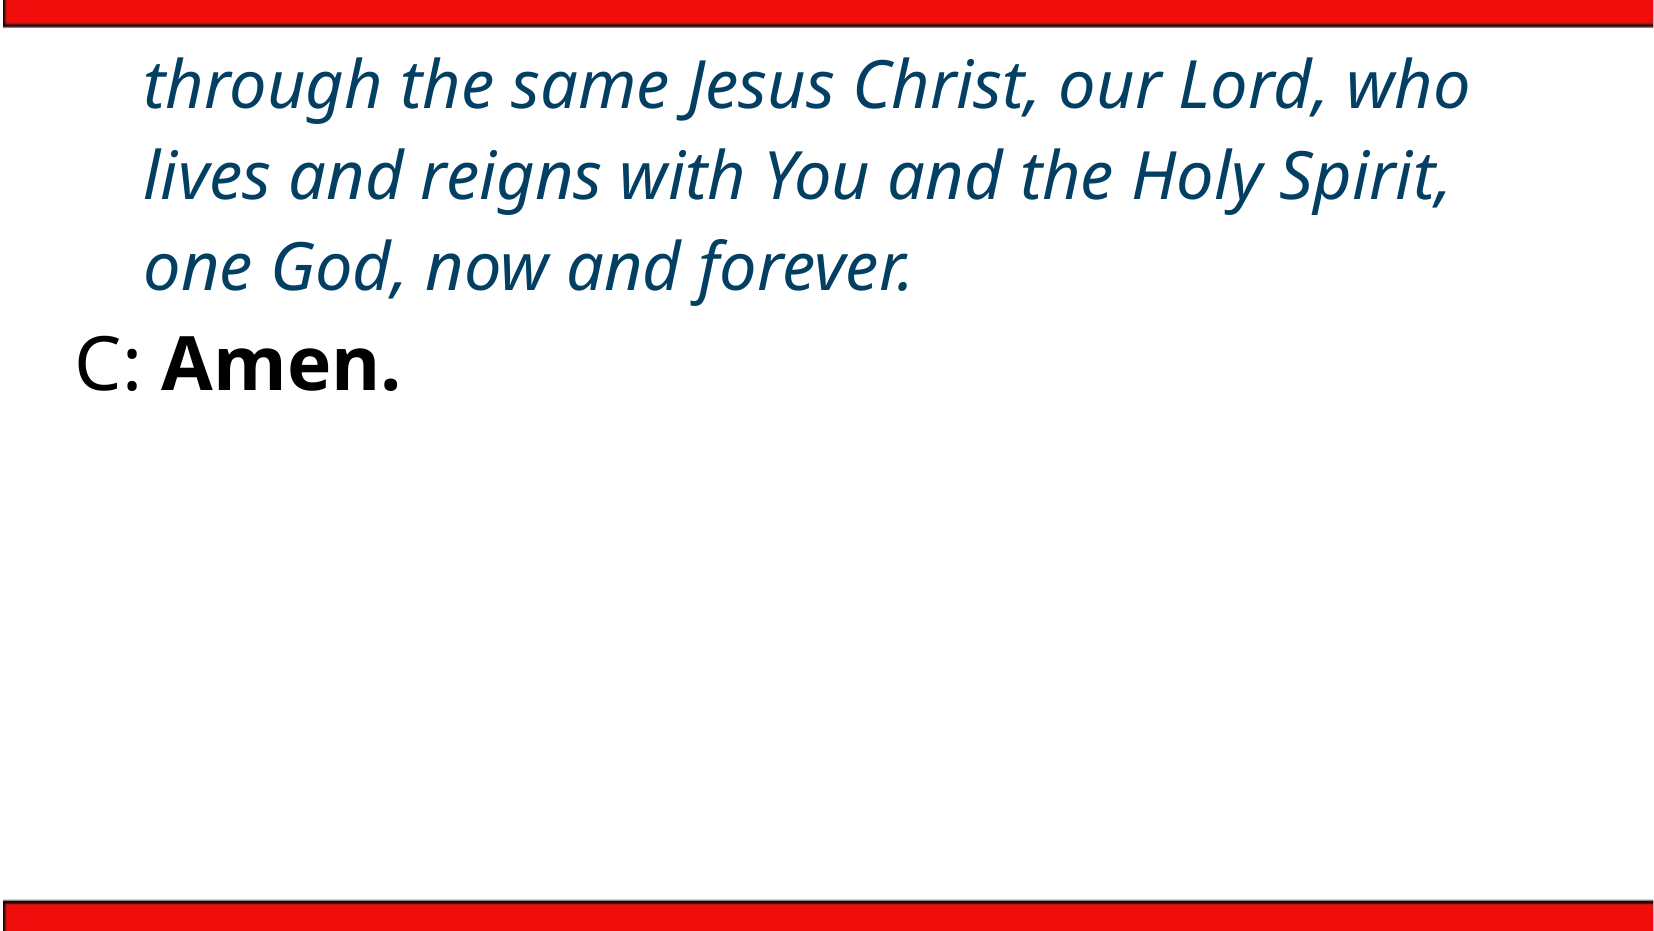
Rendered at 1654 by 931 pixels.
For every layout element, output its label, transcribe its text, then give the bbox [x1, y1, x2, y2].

text_box through the same Jesus Christ, our Lord, who lives and reigns with You and the Holy Spirit, one God, now and forever. C: Amen. [60, 30, 1591, 411]
picture [3, 0, 1654, 931]
